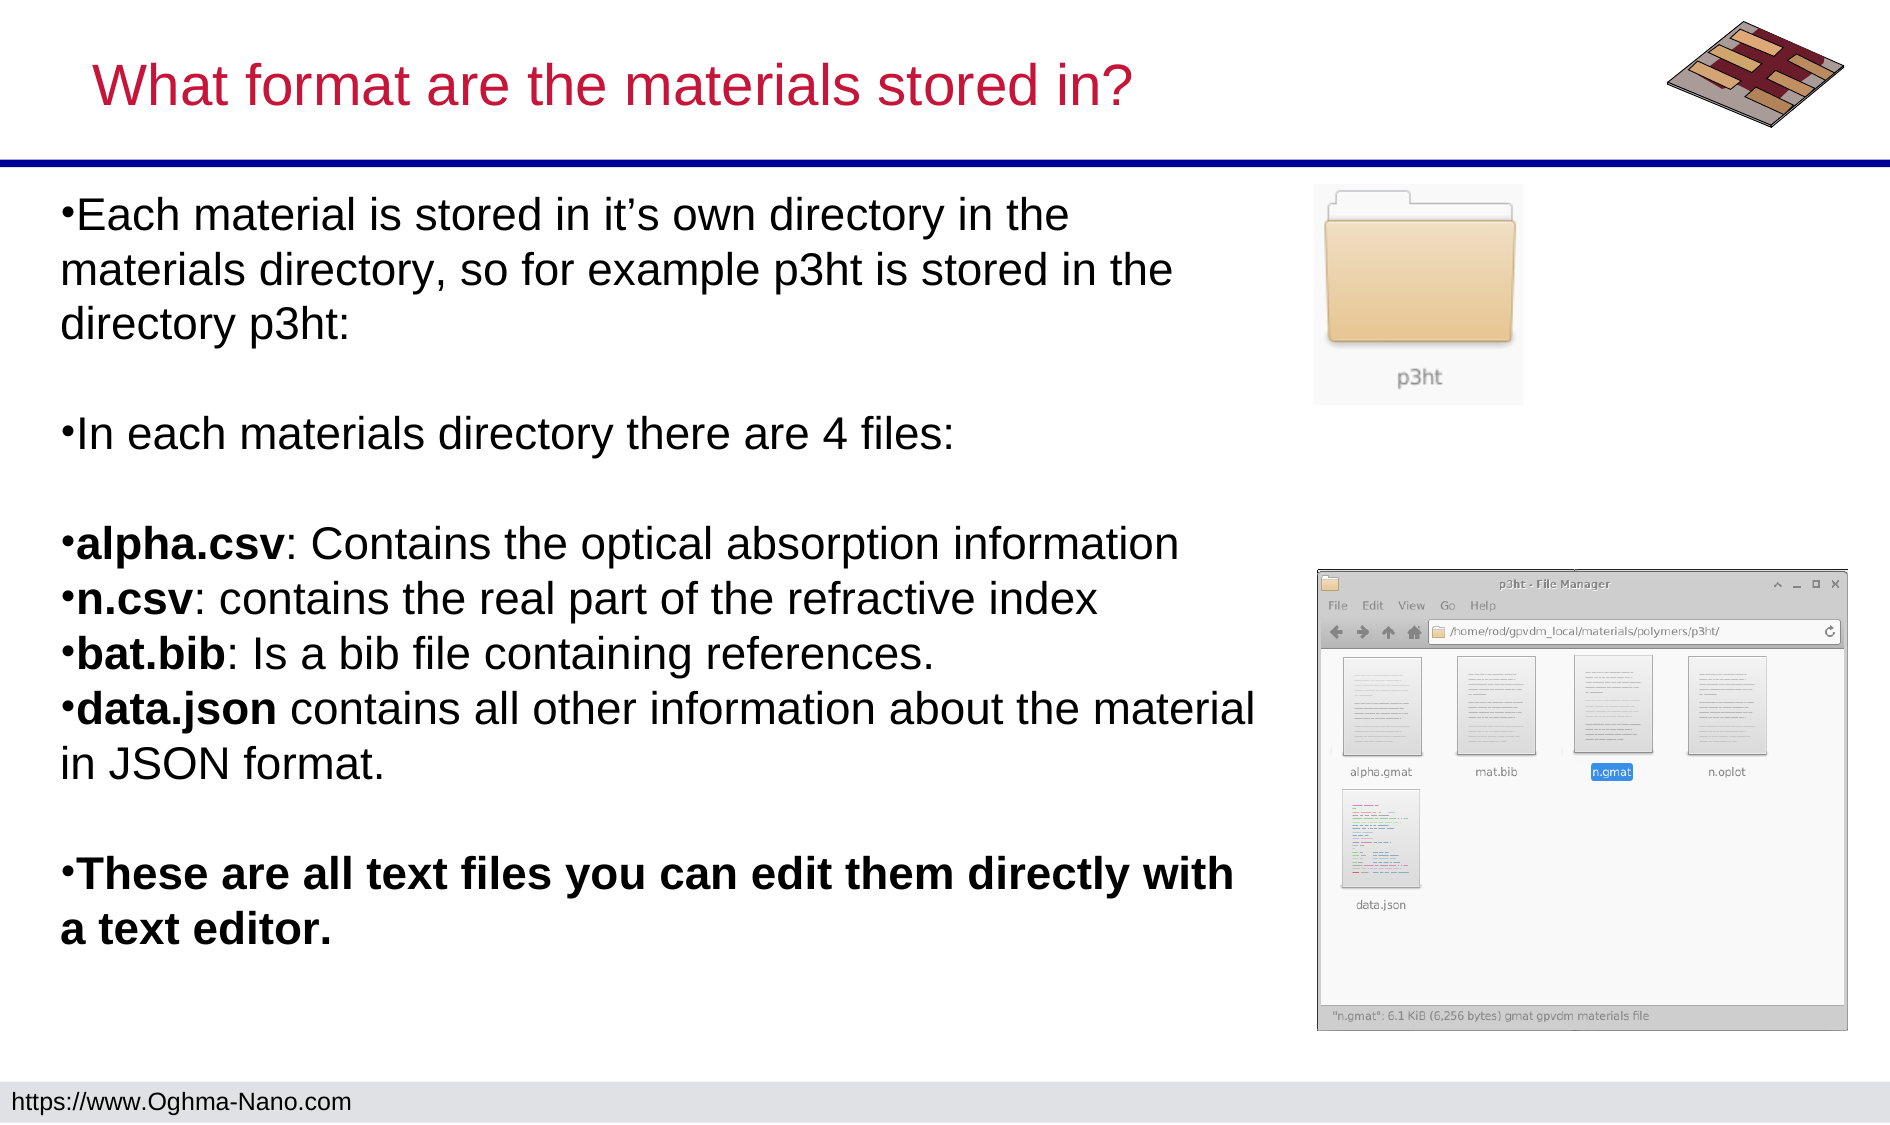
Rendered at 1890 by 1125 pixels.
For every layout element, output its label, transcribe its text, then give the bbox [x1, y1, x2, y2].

picture [1317, 569, 1848, 1031]
picture [1314, 184, 1524, 406]
title What format are the materials stored in? [78, 32, 1638, 138]
text_box Each material is stored in it’s own directory in the materials directory, so for example p3ht is stored in the directory p3ht: In each materials directory there are 4 files: alpha.csv: Contains the optical absorption information n.csv: contains the real part of the refractive index bat.bib: Is a bib file containing references. data.json contains all other information about the material in JSON format. These are all text files you can edit them directly with a text editor. [45, 176, 1284, 962]
